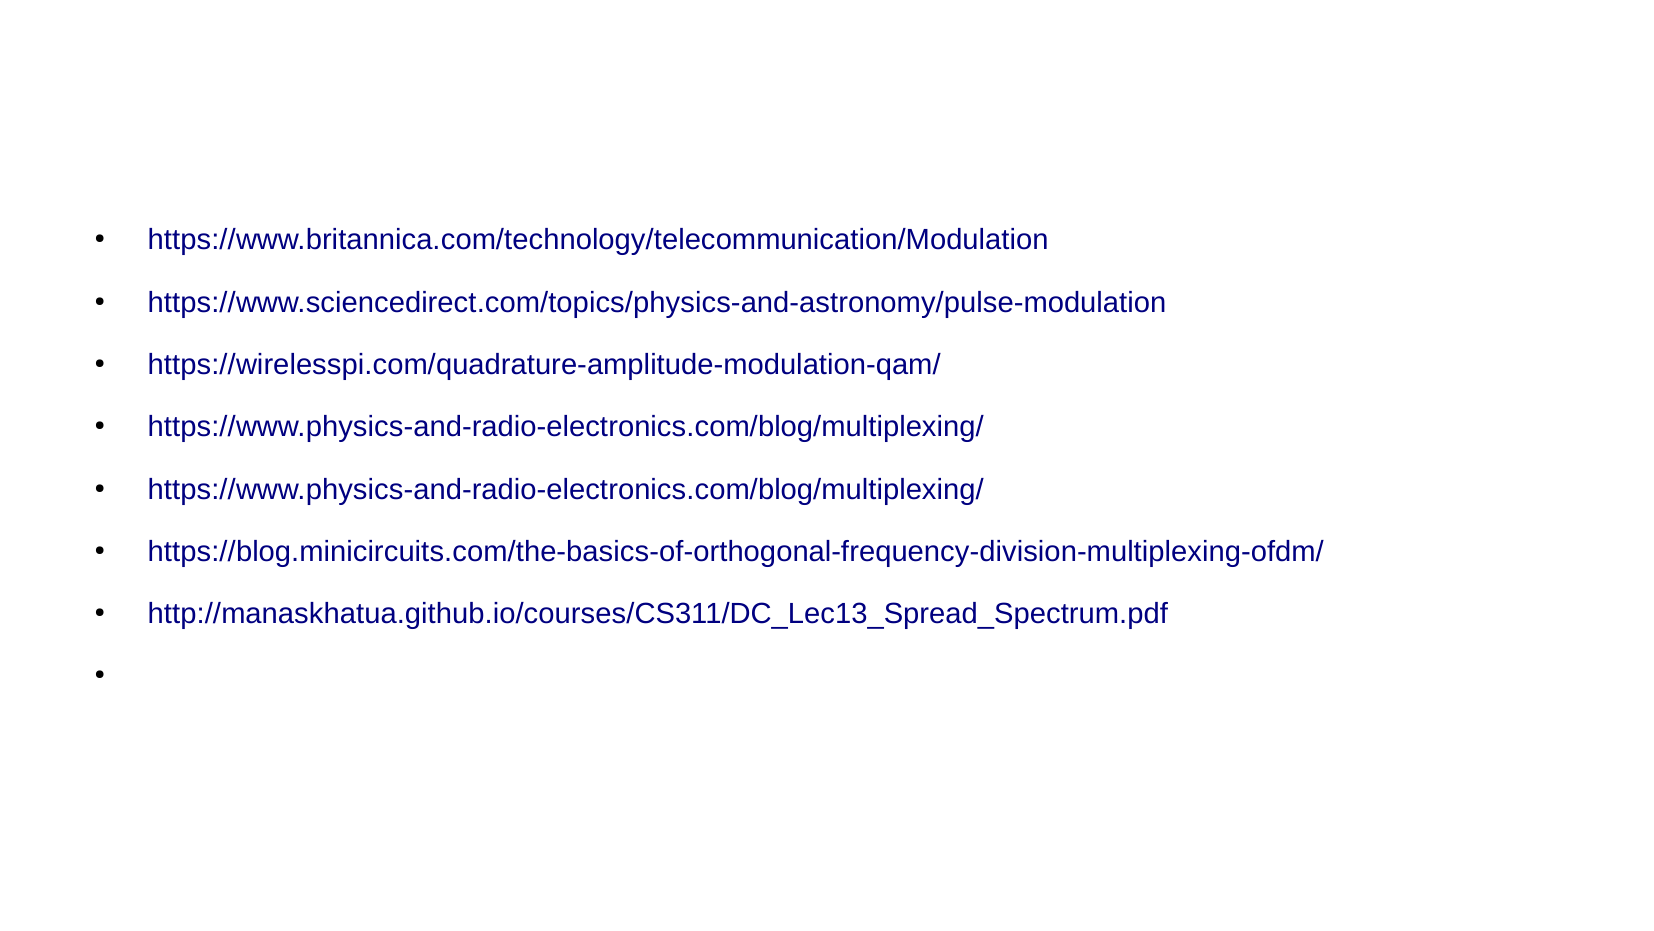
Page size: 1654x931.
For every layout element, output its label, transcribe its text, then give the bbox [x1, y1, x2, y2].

list https://www.britannica.com/technology/telecommunication/Modulation https://www.sciencedirect.com/topics/physics-and-astronomy/pulse-modulation https://wirelesspi.com/quadrature-amplitude-modulation-qam/ https://www.physics-and-radio-electronics.com/blog/multiplexing/ https://www.physics-and-radio-electronics.com/blog/multiplexing/ https://blog.minicircuits.com/the-basics-of-orthogonal-frequency-division-multiplexing-ofdm/ http://manaskhatua.github.io/courses/CS311/DC_Lec13_Spread_Spectrum.pdf [76, 223, 1565, 763]
